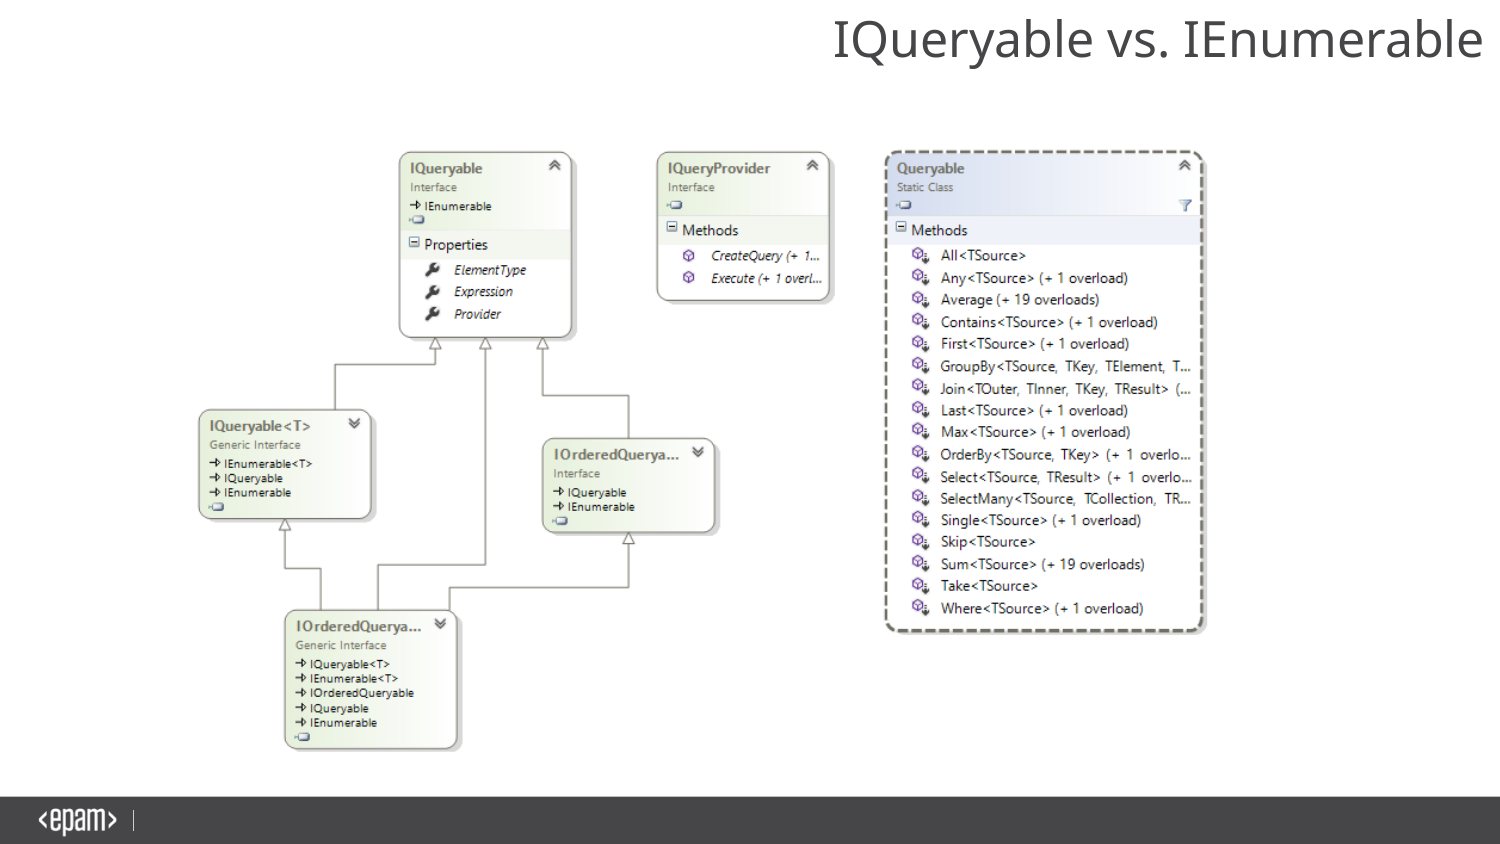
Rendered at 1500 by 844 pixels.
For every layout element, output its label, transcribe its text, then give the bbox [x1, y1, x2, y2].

picture [38, 808, 117, 837]
list IQueryable vs. IEnumerable [0, 0, 1500, 115]
picture [187, 140, 1212, 759]
